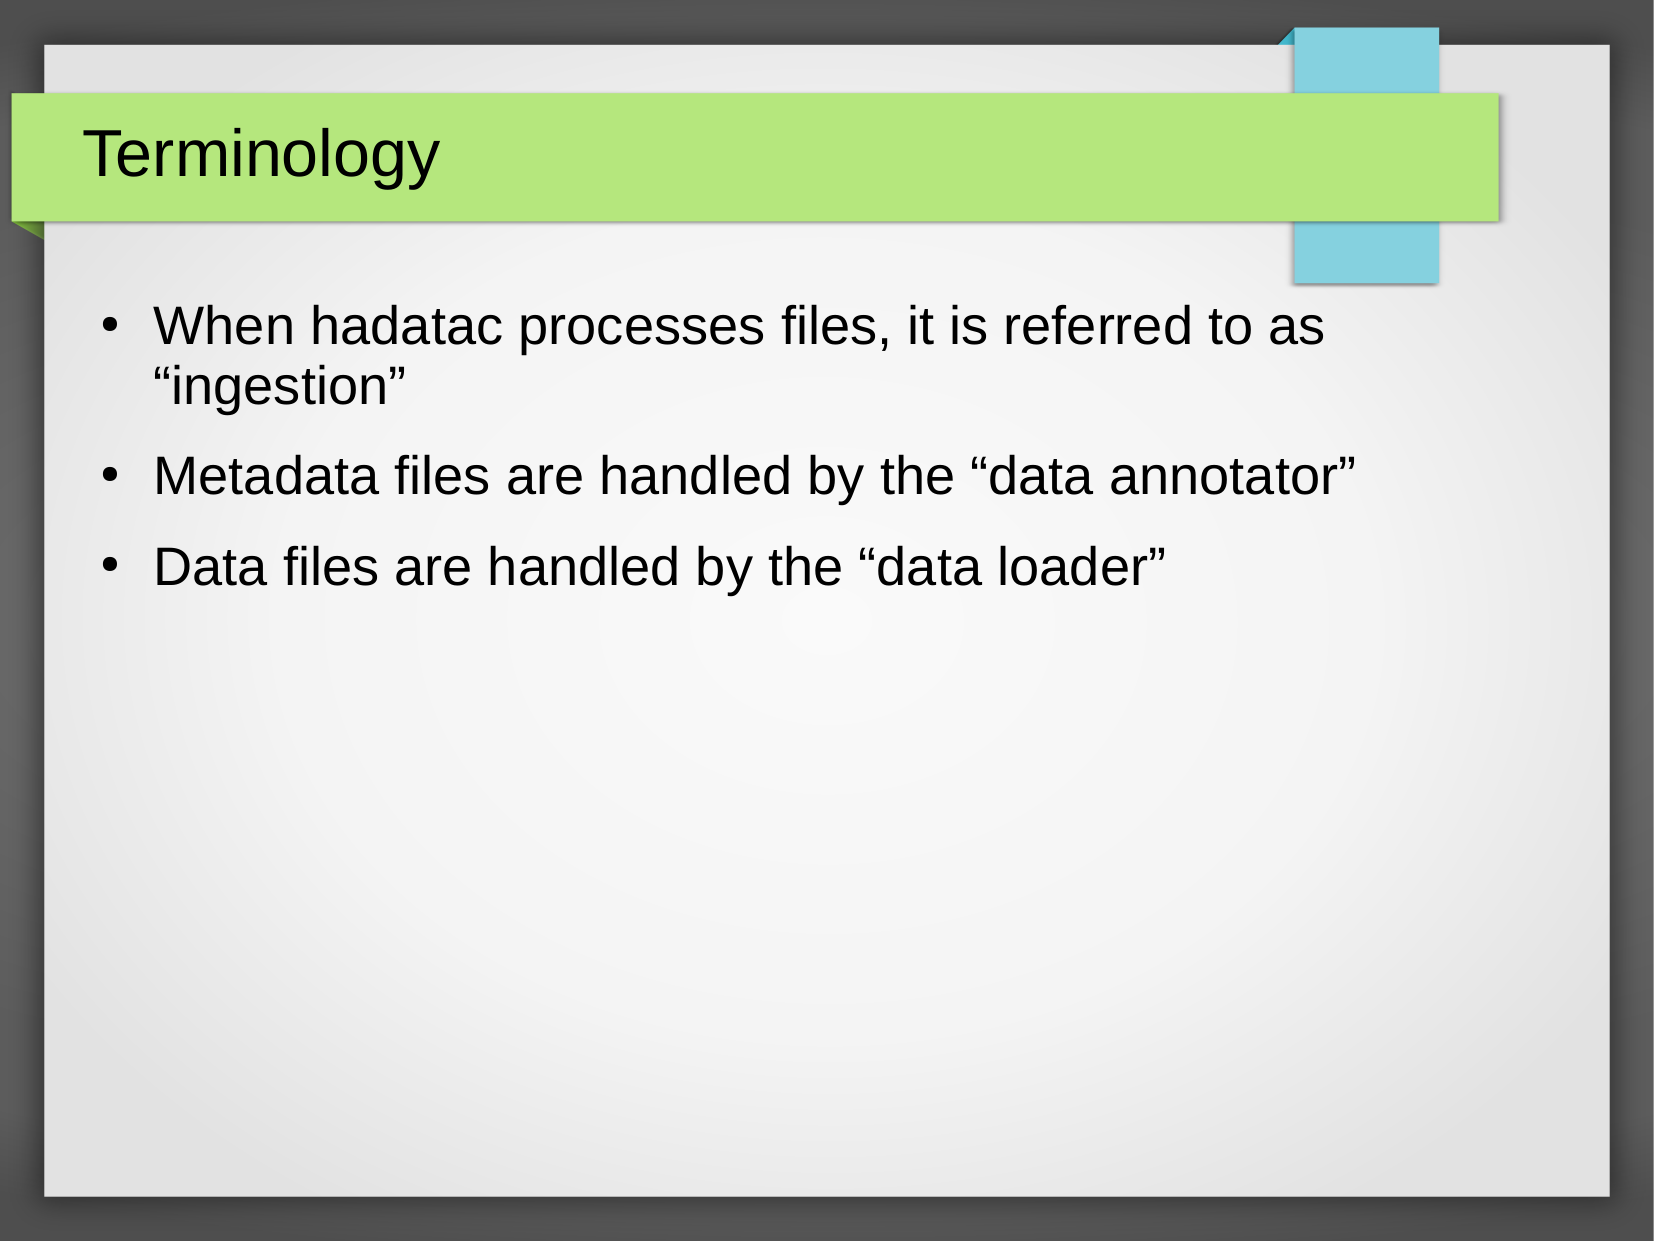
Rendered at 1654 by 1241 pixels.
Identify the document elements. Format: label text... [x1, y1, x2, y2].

picture [0, 0, 1654, 1241]
title Terminology [82, 94, 1264, 213]
list When hadatac processes files, it is referred to as “ingestion” Metadata files are handled by the “data annotator” Data files are handled by the “data loader” [82, 295, 1571, 1015]
